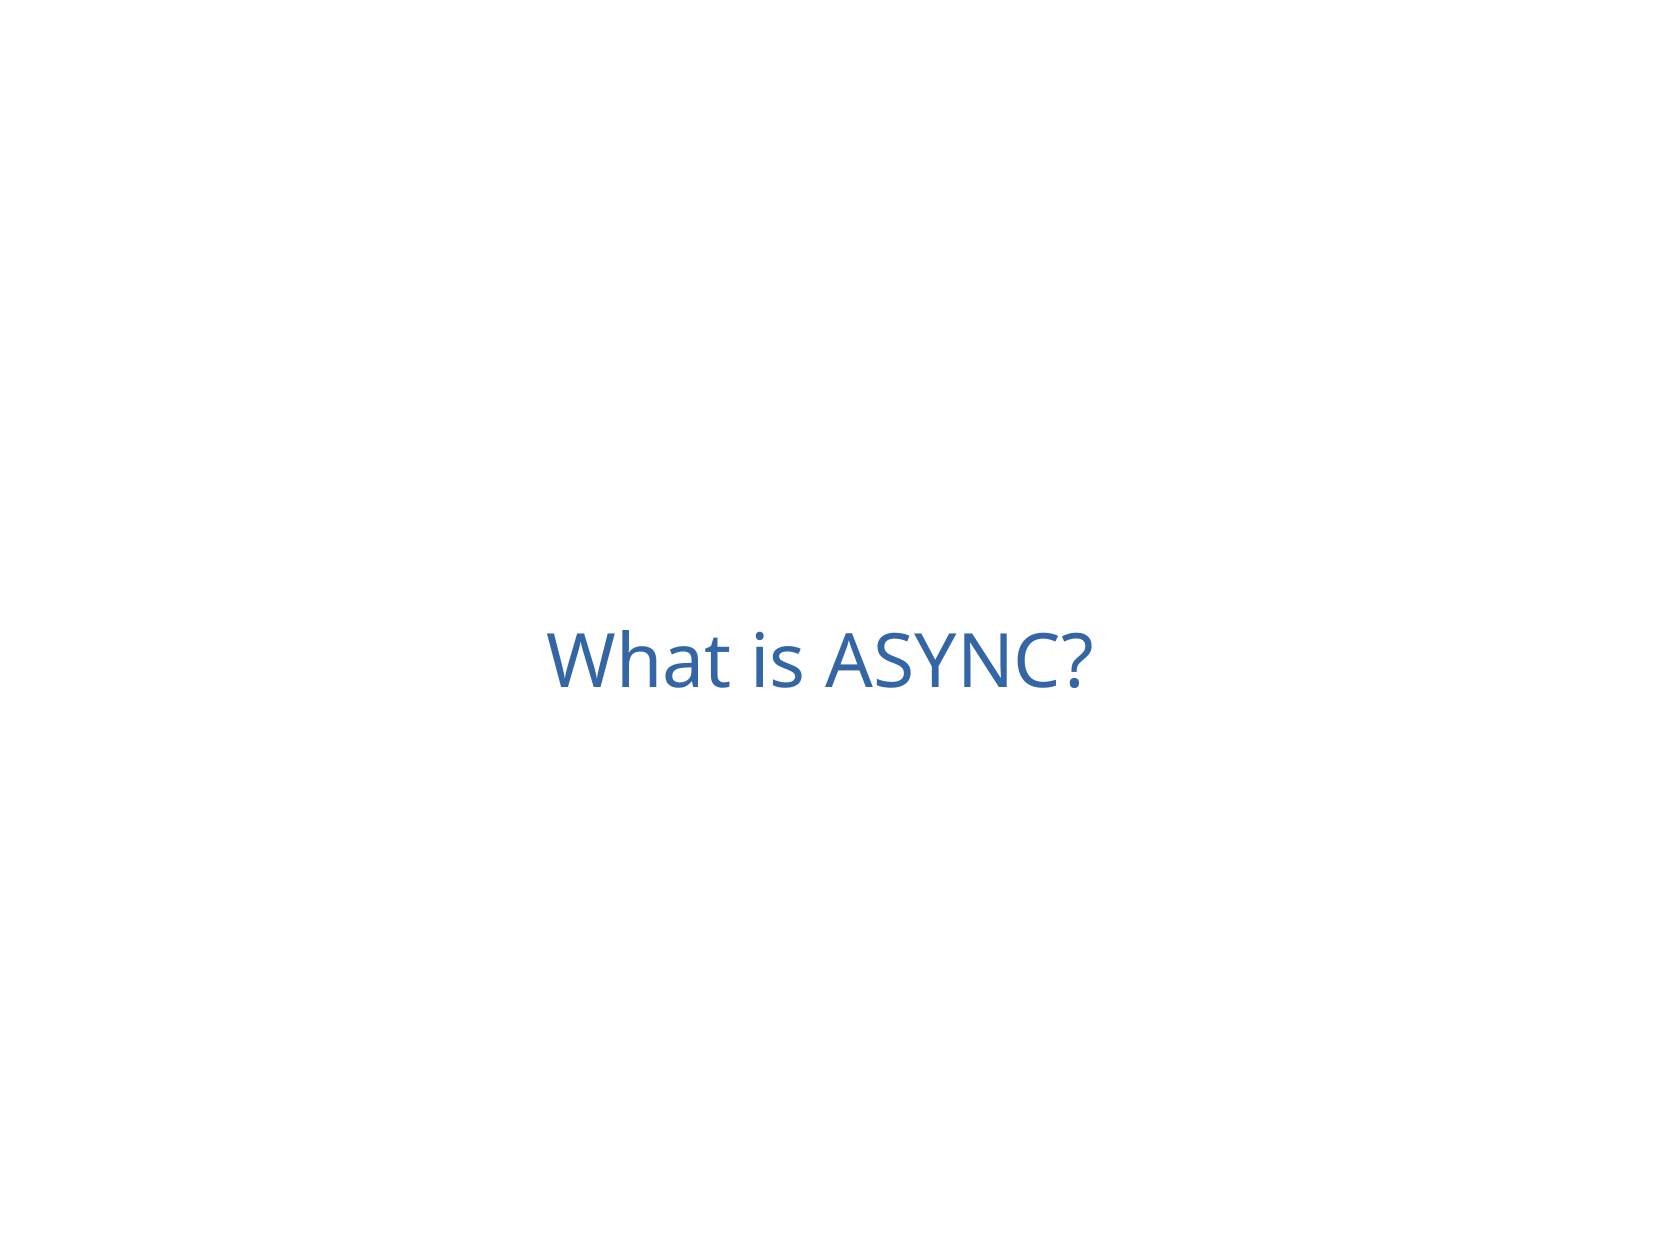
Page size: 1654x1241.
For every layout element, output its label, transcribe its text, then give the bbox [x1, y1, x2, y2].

text_box What is ASYNC? [531, 599, 1126, 703]
